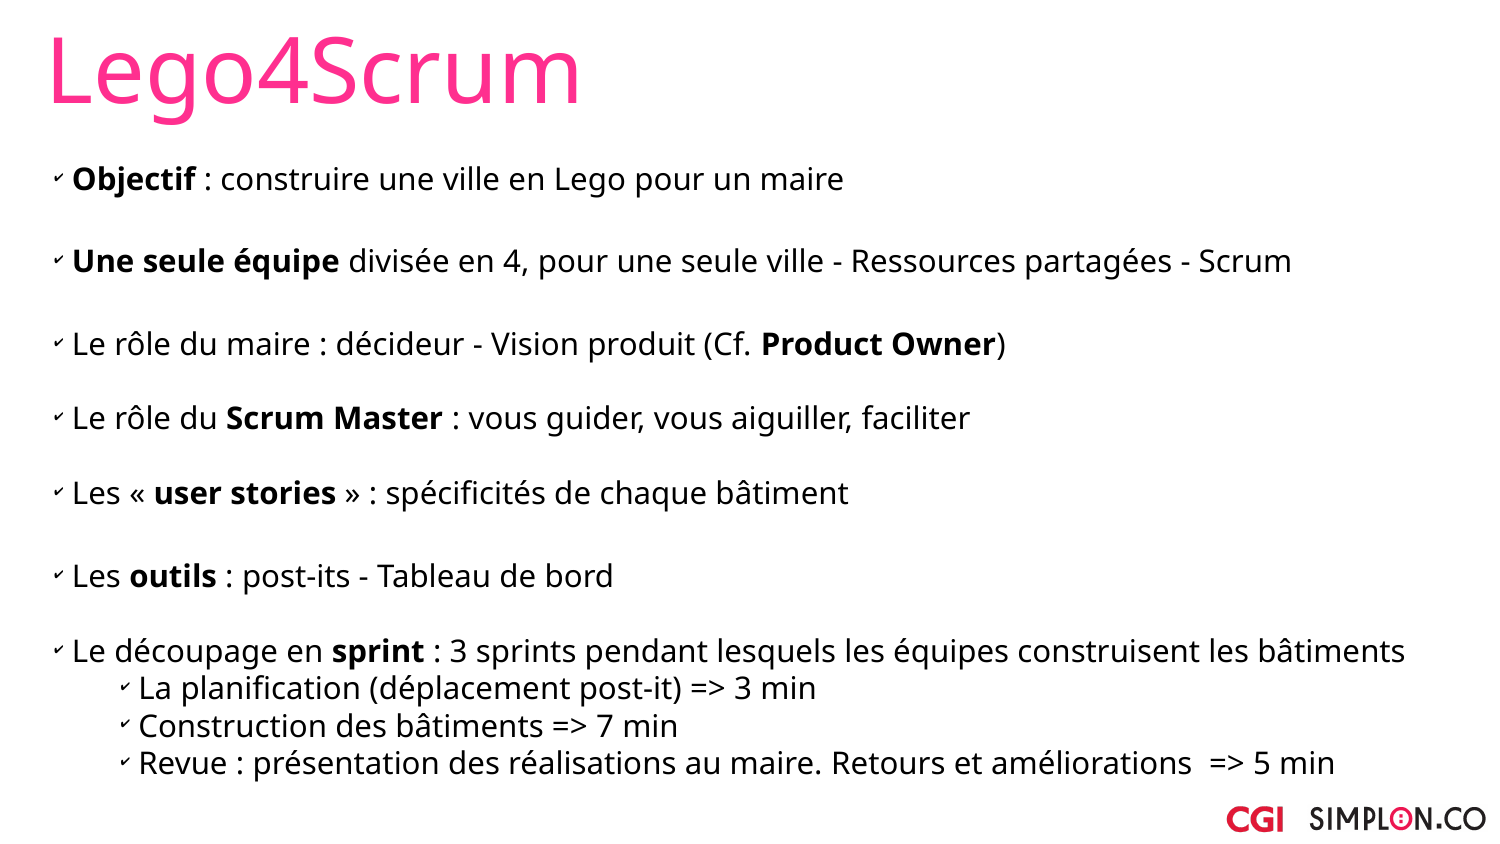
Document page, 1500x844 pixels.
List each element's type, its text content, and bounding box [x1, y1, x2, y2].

picture [1307, 804, 1488, 832]
picture [1215, 794, 1295, 844]
text_box Objectif : construire une ville en Lego pour un maire Une seule équipe divisée en 4, pour une seule ville - Ressources partagées - Scrum Le rôle du maire : décideur - Vision produit (Cf. Product Owner) Le rôle du Scrum Master : vous guider, vous aiguiller, faciliter Les « user stories » : spécificités de chaque bâtiment Les outils : post-its - Tableau de bord Le découpage en sprint : 3 sprints pendant lesquels les équipes construisent les bâtiments La planification (déplacement post-it) => 3 min Construction des bâtiments => 7 min Revue : présentation des réalisations au maire. Retours et améliorations => 5 min [54, 159, 1481, 717]
text_box Lego4Scrum [38, 0, 1292, 186]
